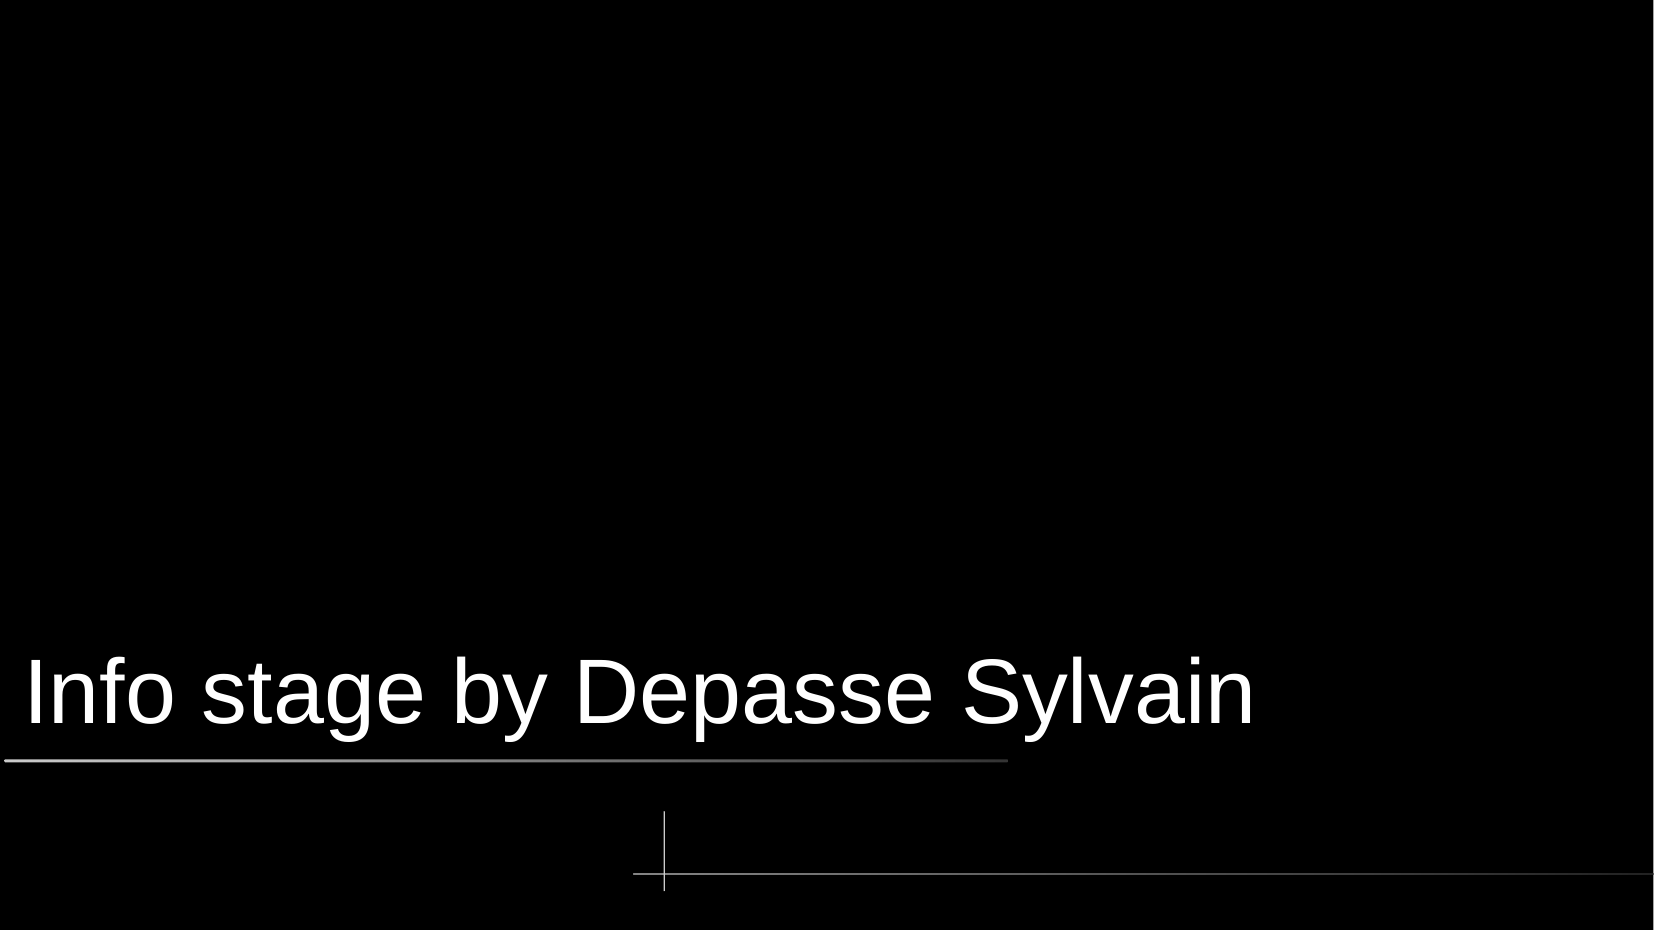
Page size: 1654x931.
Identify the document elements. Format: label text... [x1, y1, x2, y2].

title Info stage by Depasse Sylvain [23, 637, 1501, 746]
